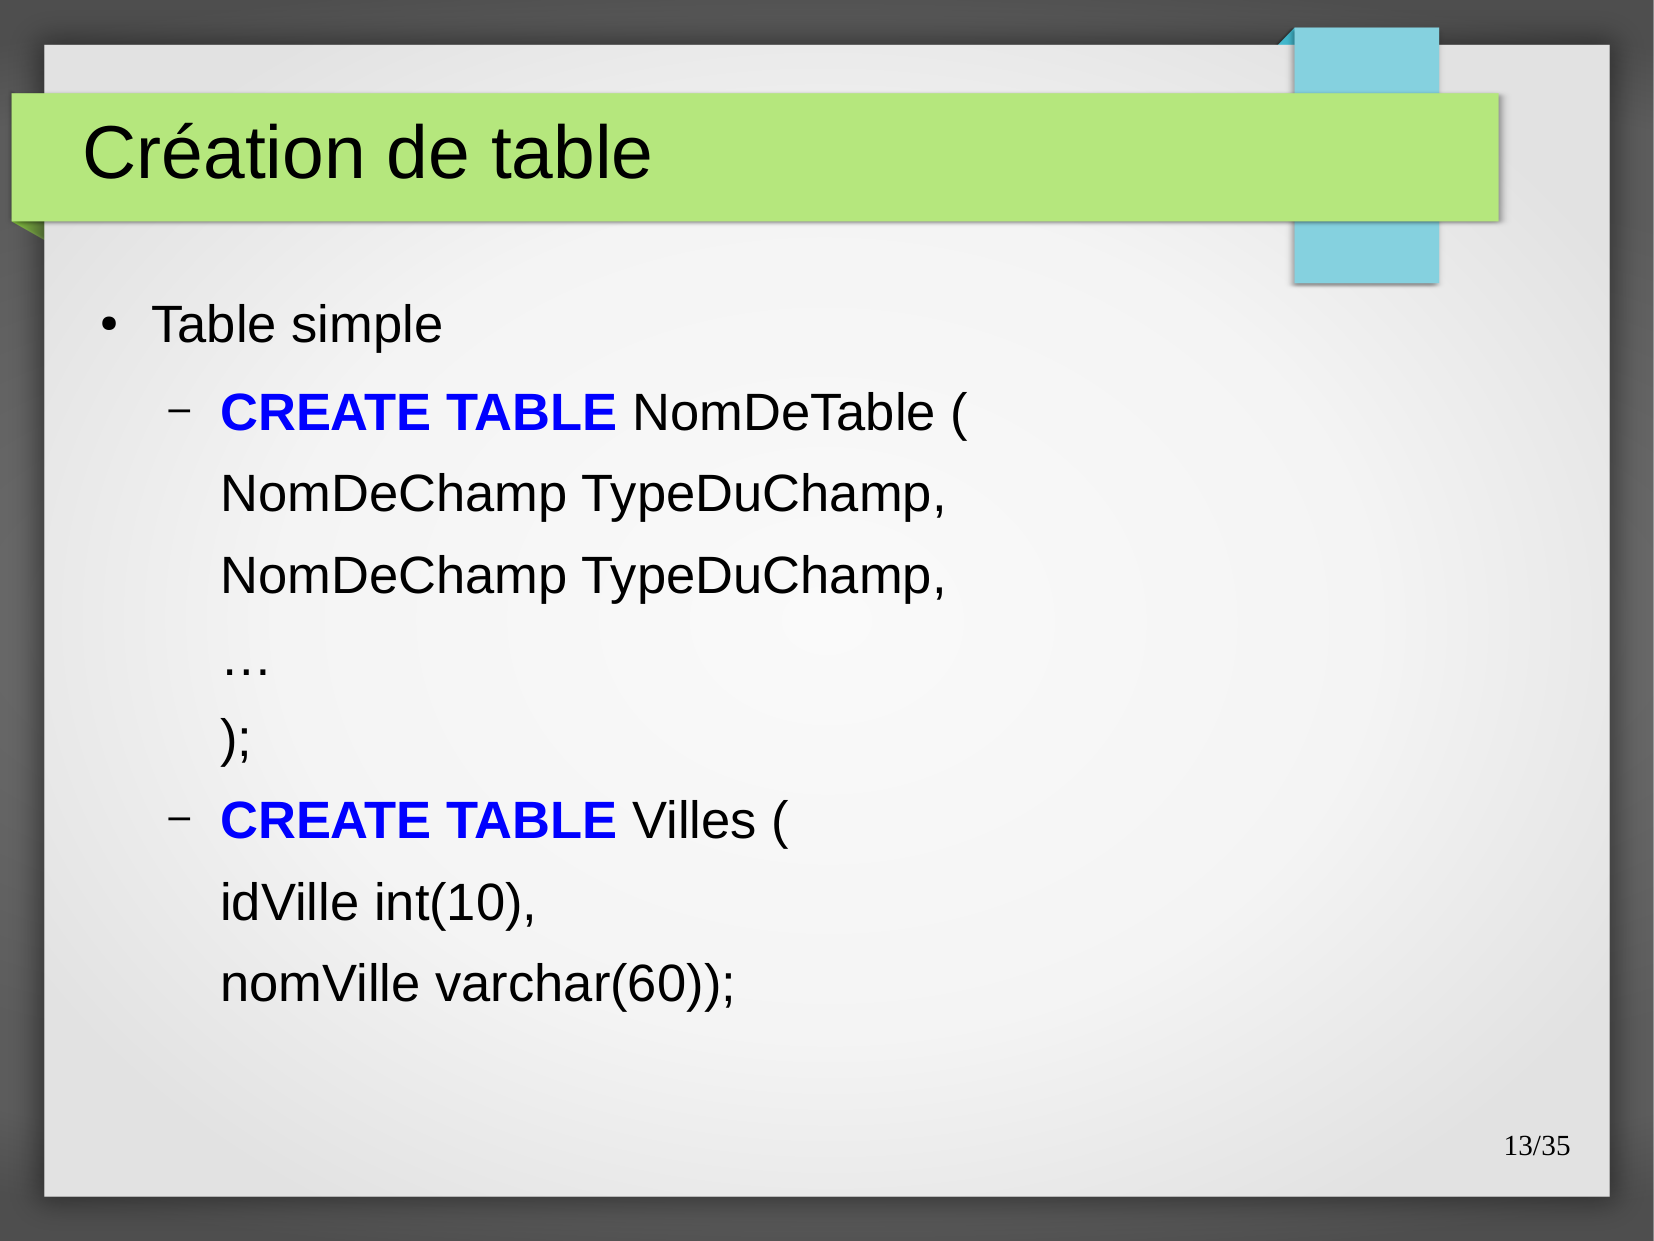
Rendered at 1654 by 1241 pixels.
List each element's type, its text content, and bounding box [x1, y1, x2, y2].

title Création de table [82, 49, 1571, 257]
list Table simple CREATE TABLE NomDeTable ( NomDeChamp TypeDuChamp, NomDeChamp TypeDuChamp, … ); CREATE TABLE Villes ( idVille int(10), nomVille varchar(60)); [82, 295, 1571, 1015]
picture [0, 0, 1654, 1241]
